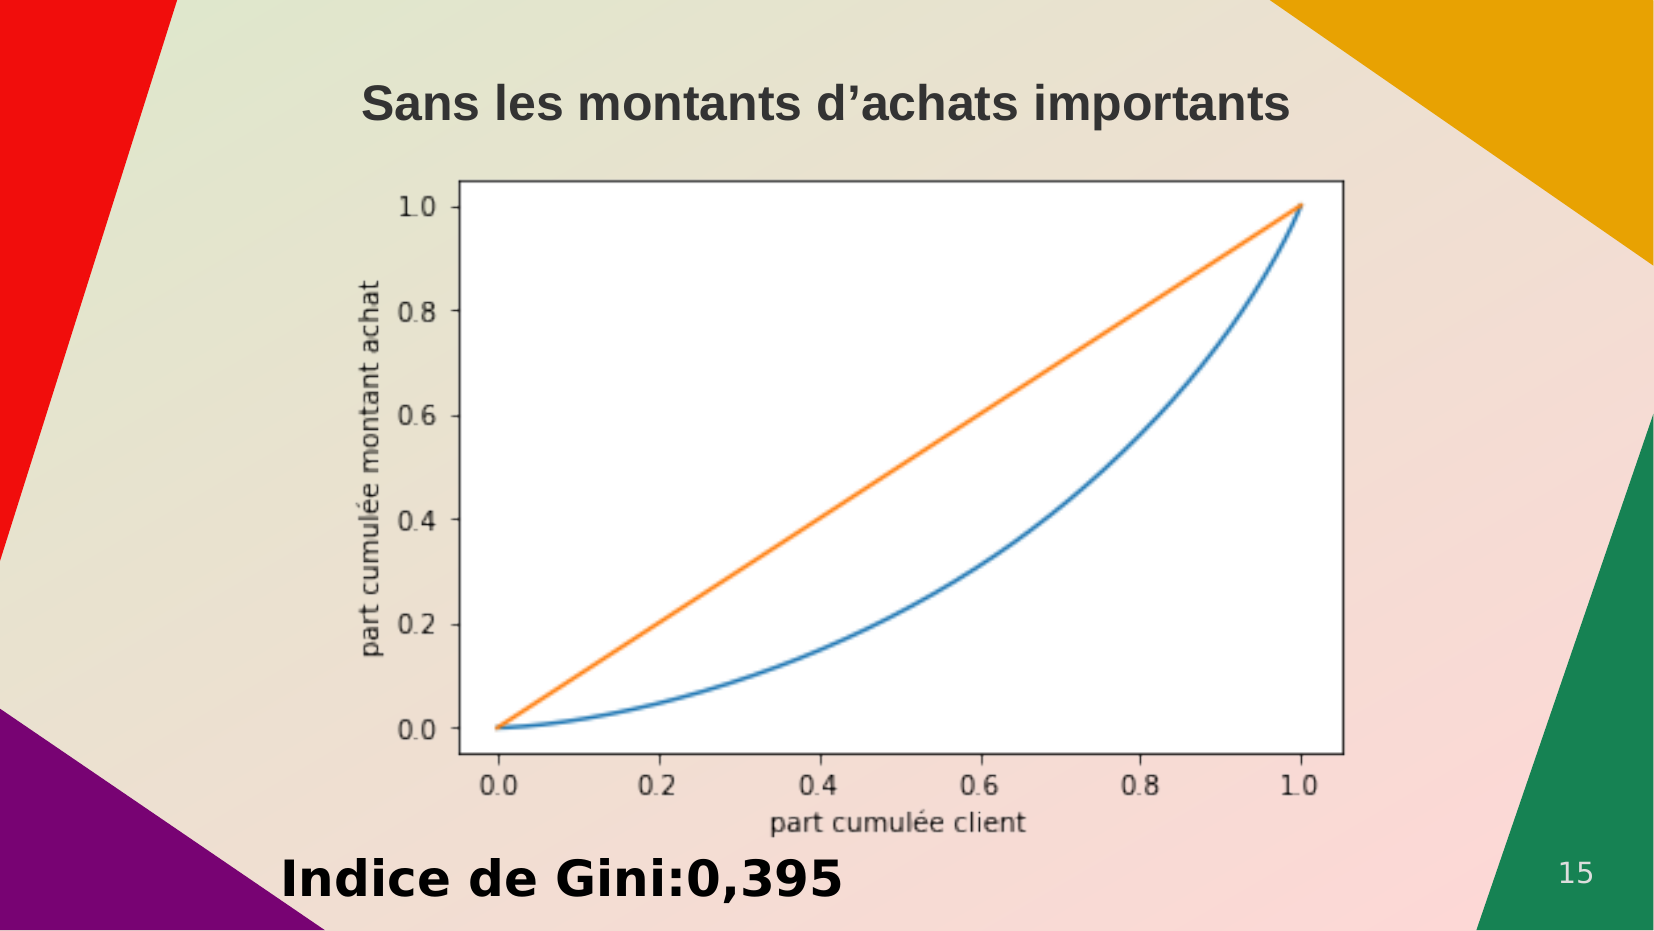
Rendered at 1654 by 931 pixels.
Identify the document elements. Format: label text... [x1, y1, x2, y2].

text_box Indice de Gini:0,395 [265, 842, 860, 916]
picture [340, 162, 1359, 857]
title Sans les montants d’achats importants [118, 29, 1536, 178]
